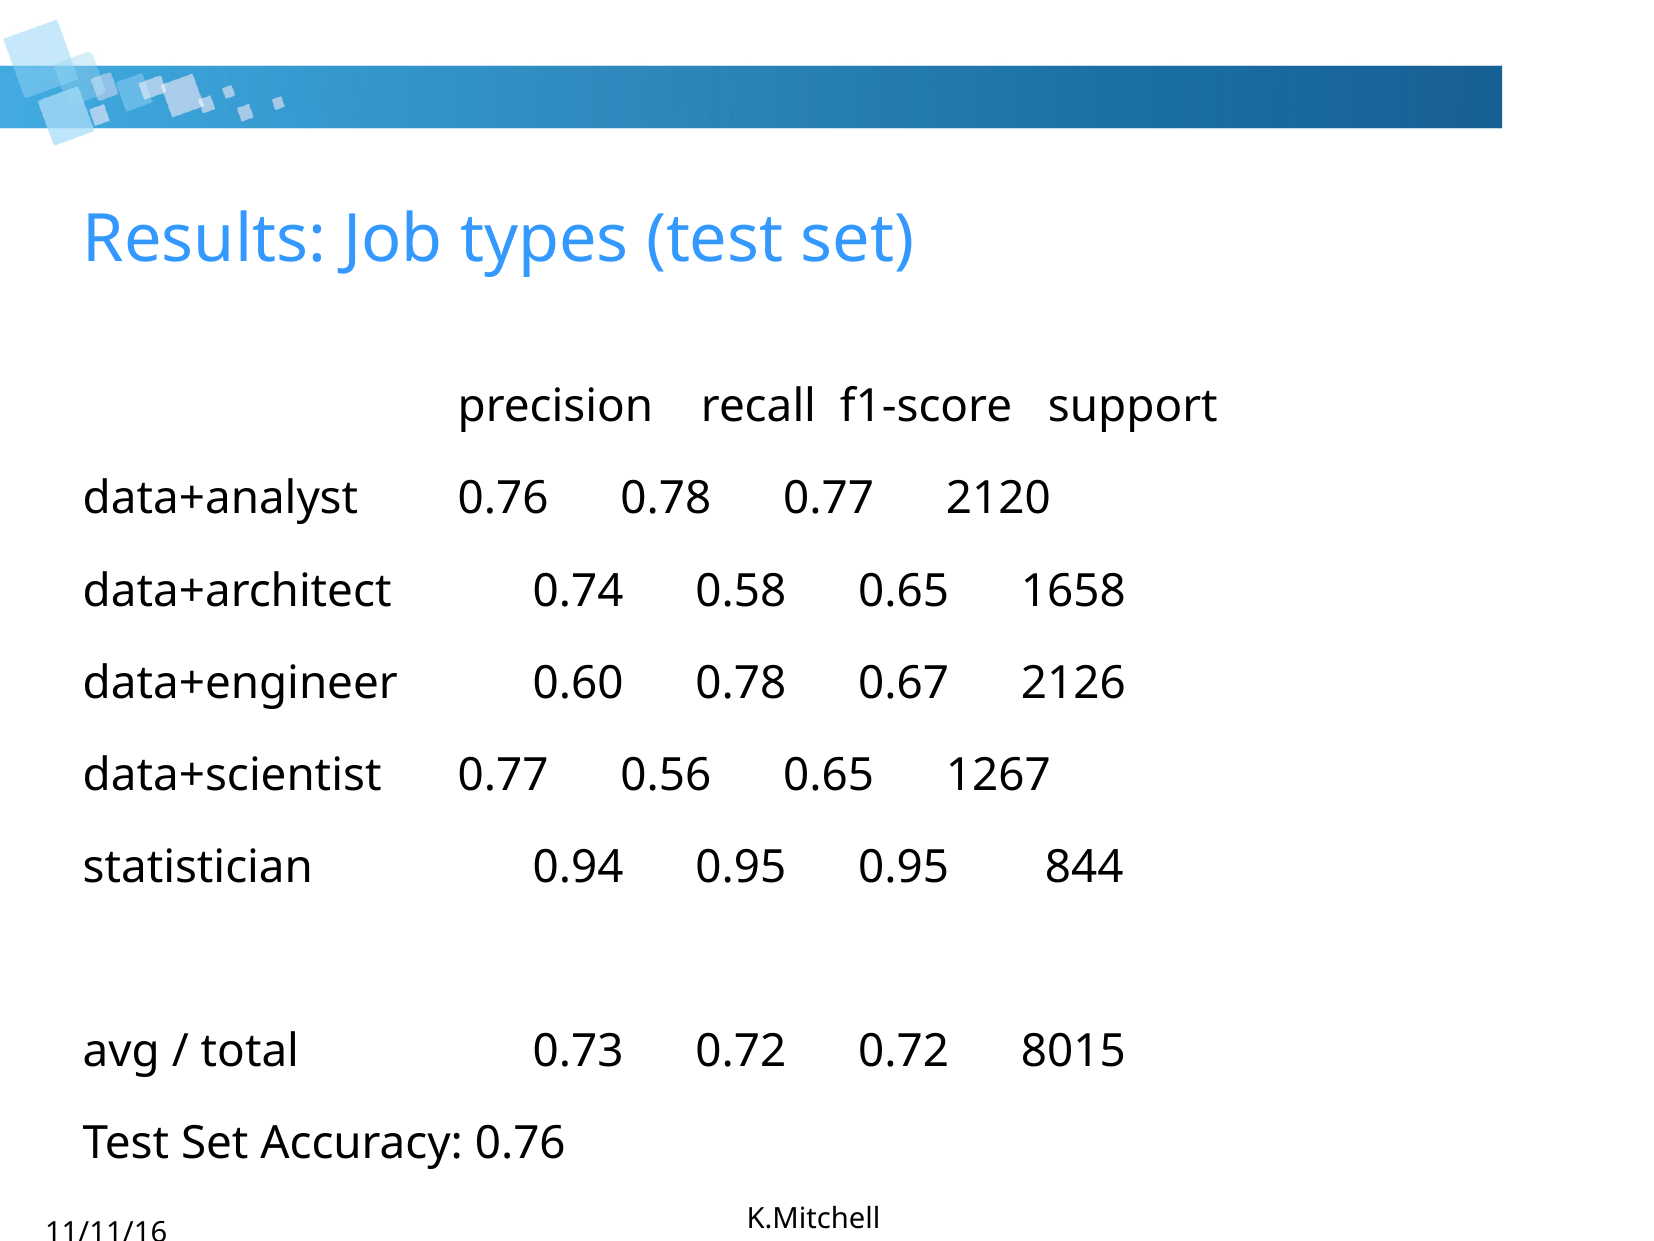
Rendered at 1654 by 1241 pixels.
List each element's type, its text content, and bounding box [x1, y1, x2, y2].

list precision recall f1-score support data+analyst 0.76 0.78 0.77 2120 data+architect 0.74 0.58 0.65 1658 data+engineer 0.60 0.78 0.67 2126 data+scientist 0.77 0.56 0.65 1267 statistician 0.94 0.95 0.95 844 avg / total 0.73 0.72 0.72 8015 Test Set Accuracy: 0.76 [82, 372, 1571, 1093]
picture [481, 1128, 493, 1133]
title Results: Job types (test set) [82, 132, 1571, 340]
picture [0, 7, 1503, 1133]
